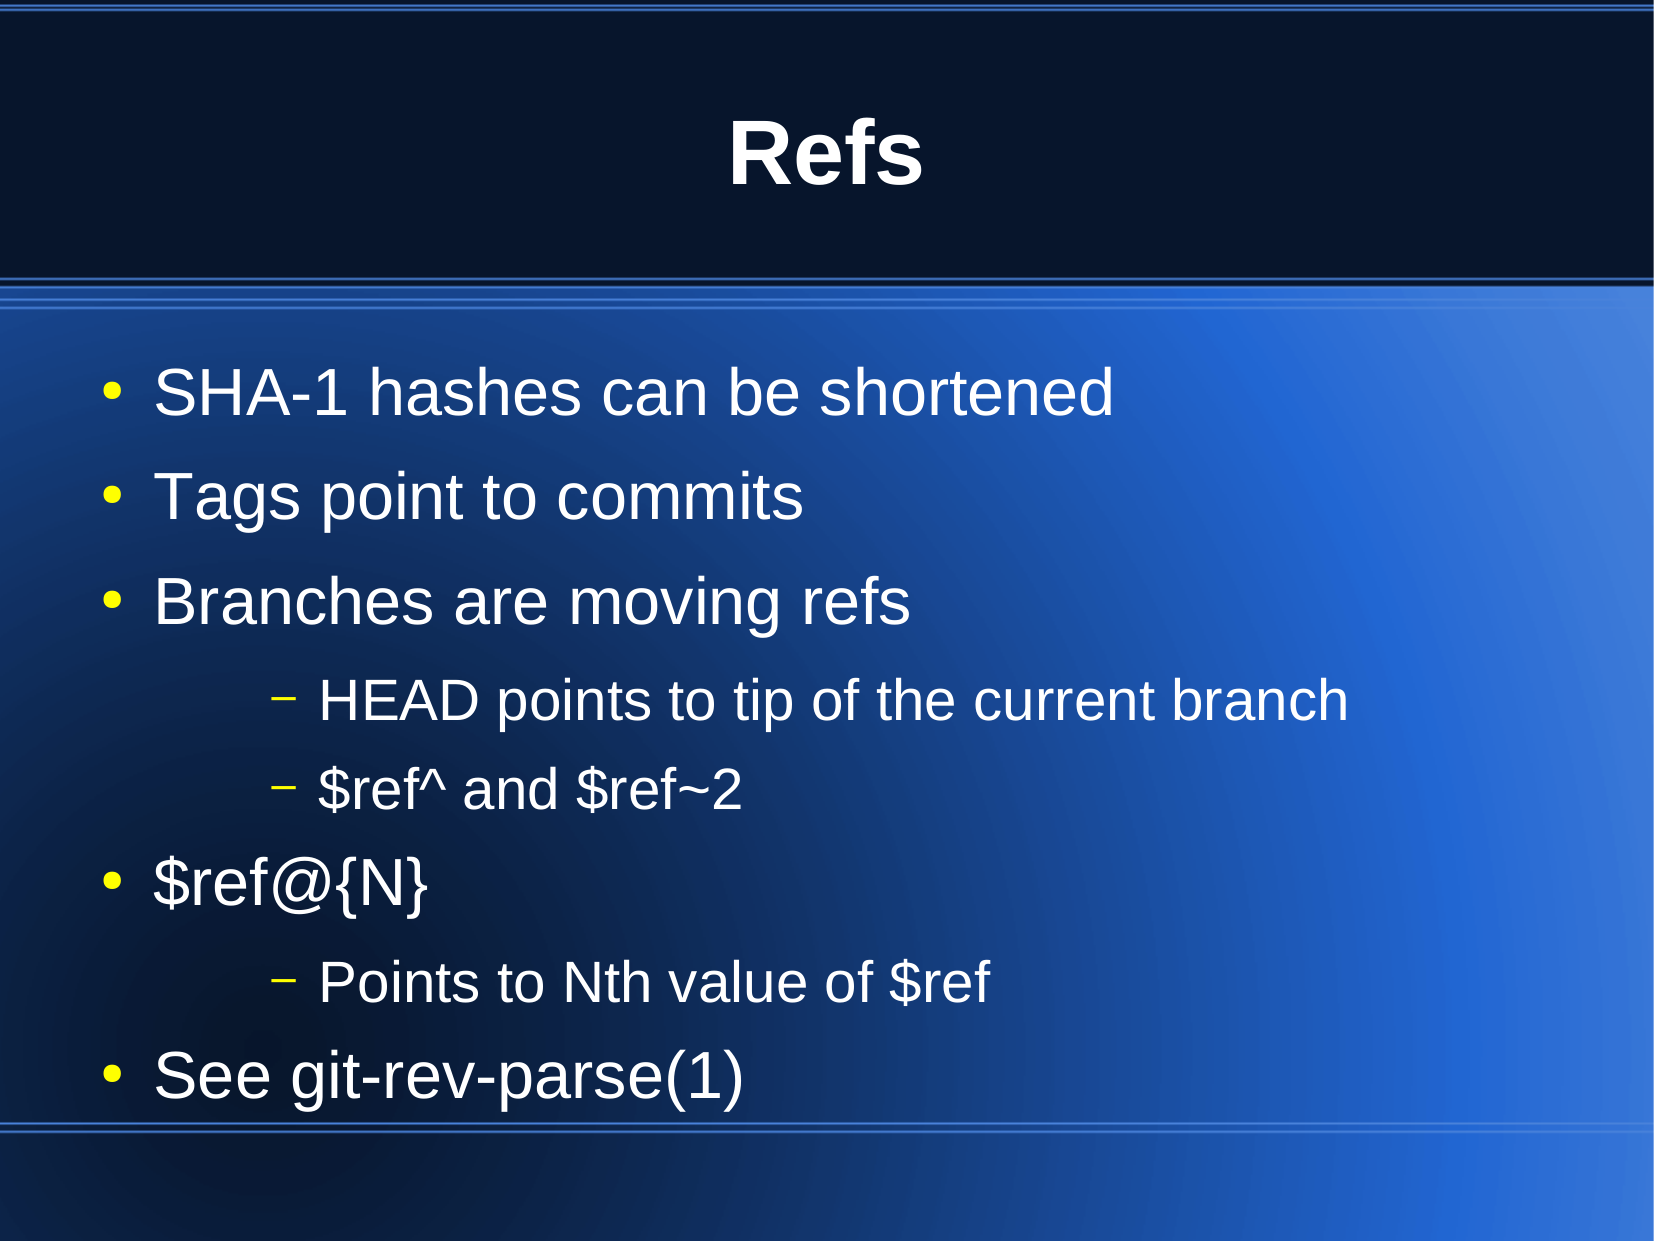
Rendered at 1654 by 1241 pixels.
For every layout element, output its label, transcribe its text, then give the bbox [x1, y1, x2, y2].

title Refs [82, 56, 1571, 250]
list SHA-1 hashes can be shortened Tags point to commits Branches are moving refs HEAD points to tip of the current branch $ref^ and $ref~2 $ref@{N} Points to Nth value of $ref See git-rev-parse(1) [82, 355, 1571, 1207]
picture [0, 0, 1654, 1241]
